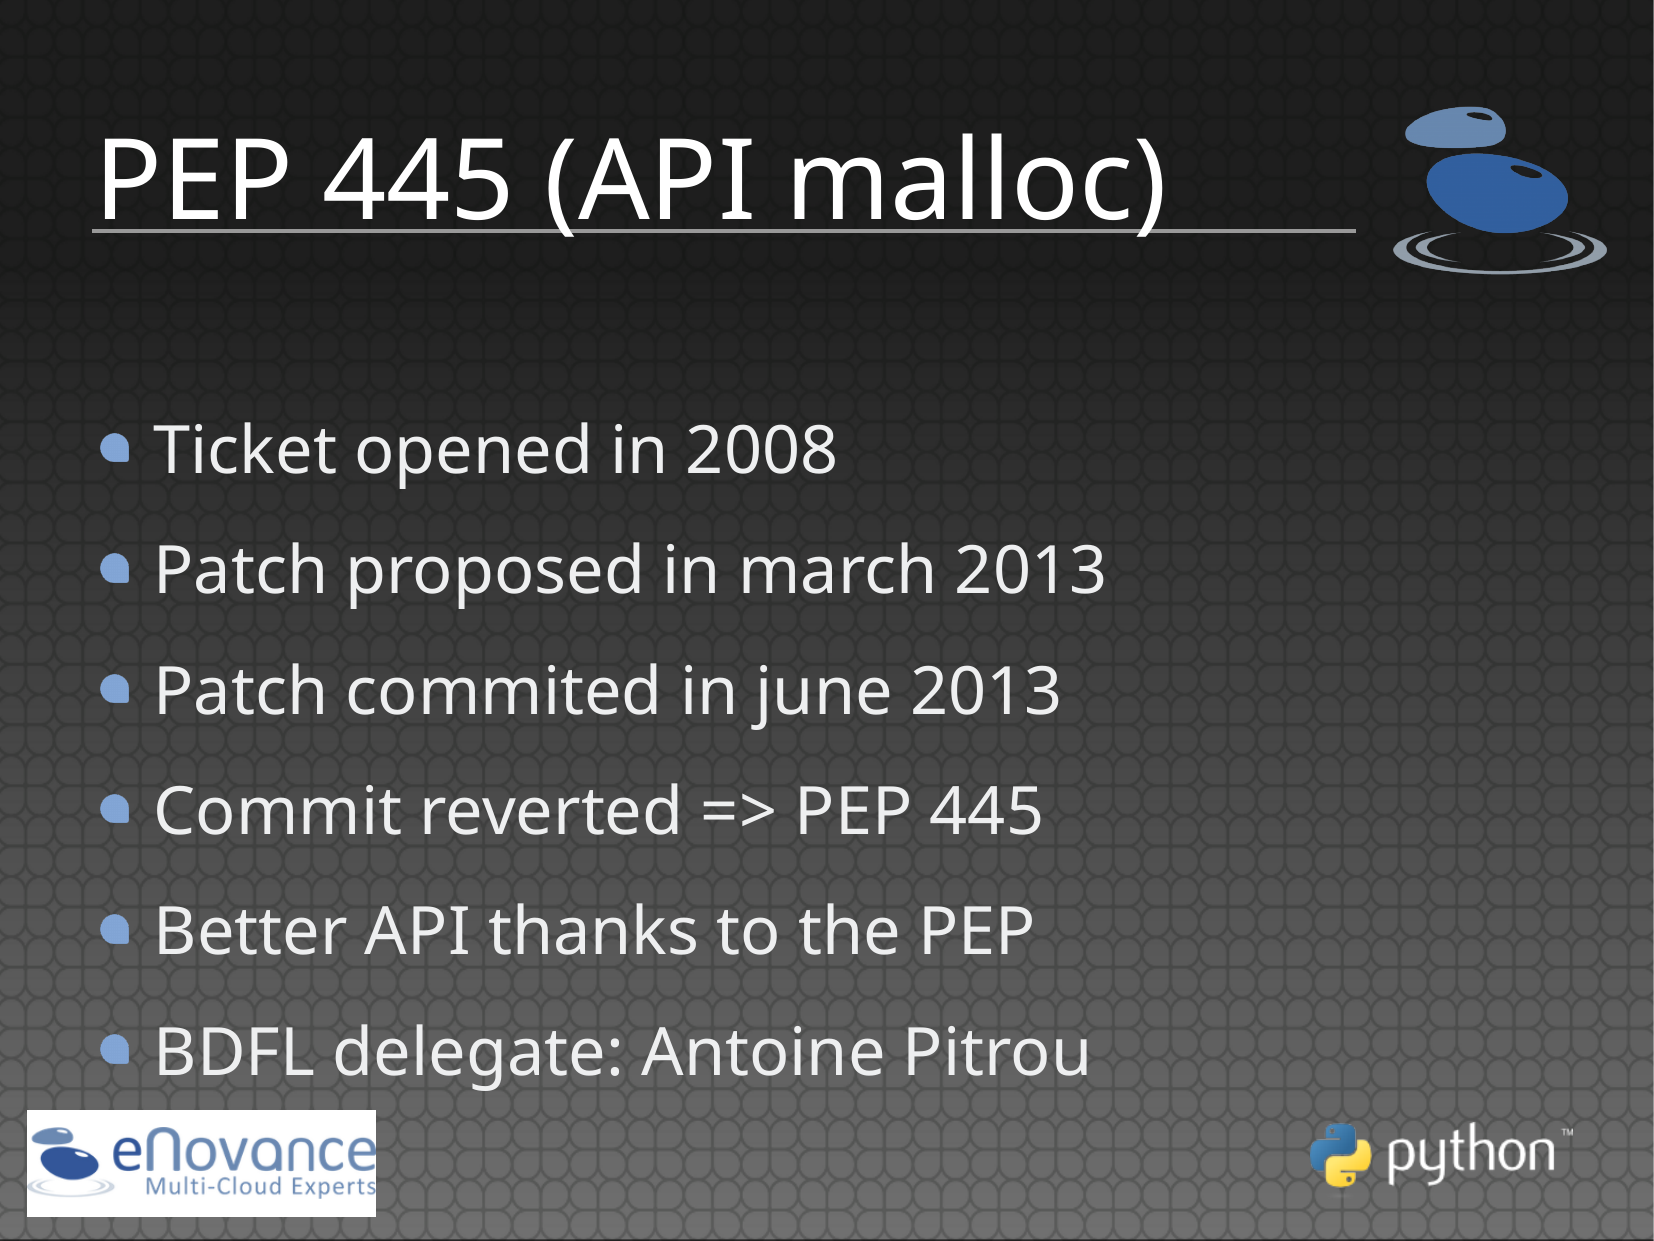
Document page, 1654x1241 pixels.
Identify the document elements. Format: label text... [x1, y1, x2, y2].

list Ticket opened in 2008 Patch proposed in march 2013 Patch commited in june 2013 Commit reverted => PEP 445 Better API thanks to the PEP BDFL delegate: Antoine Pitrou [82, 402, 1571, 959]
picture [0, 0, 1654, 1241]
title PEP 445 (API malloc) [94, 100, 1426, 251]
